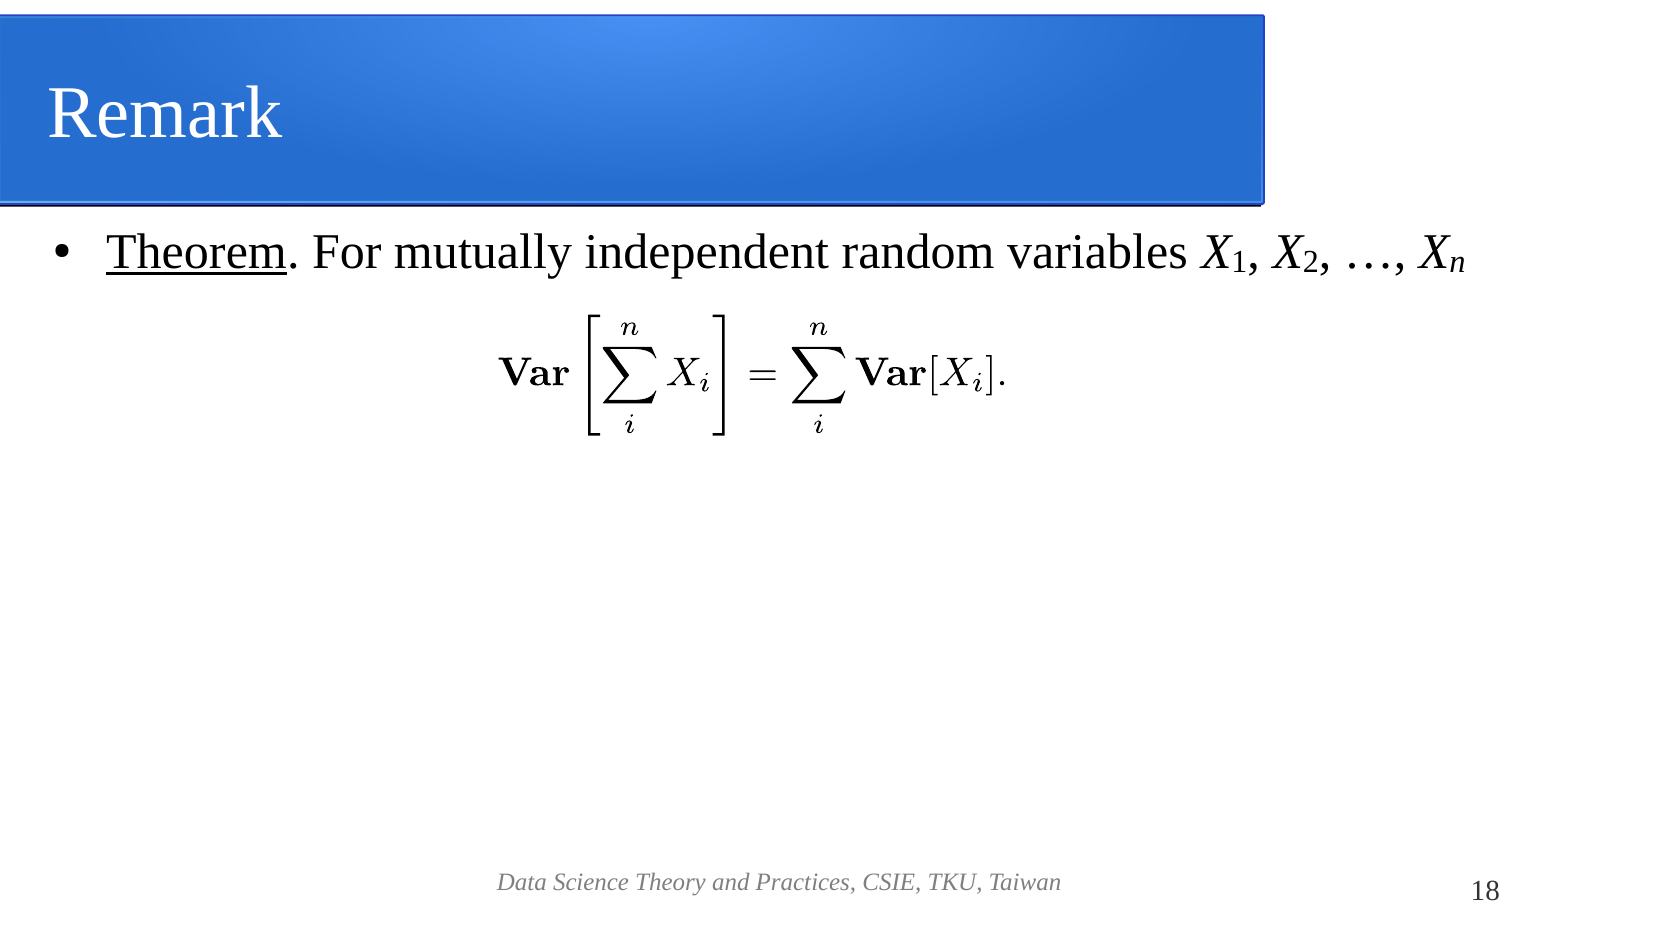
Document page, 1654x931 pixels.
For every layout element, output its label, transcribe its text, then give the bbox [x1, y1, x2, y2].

title Remark [47, 35, 1199, 189]
list Theorem. For mutually independent random variables X1, X2, …, Xn [35, 224, 1524, 764]
picture [496, 313, 1006, 438]
